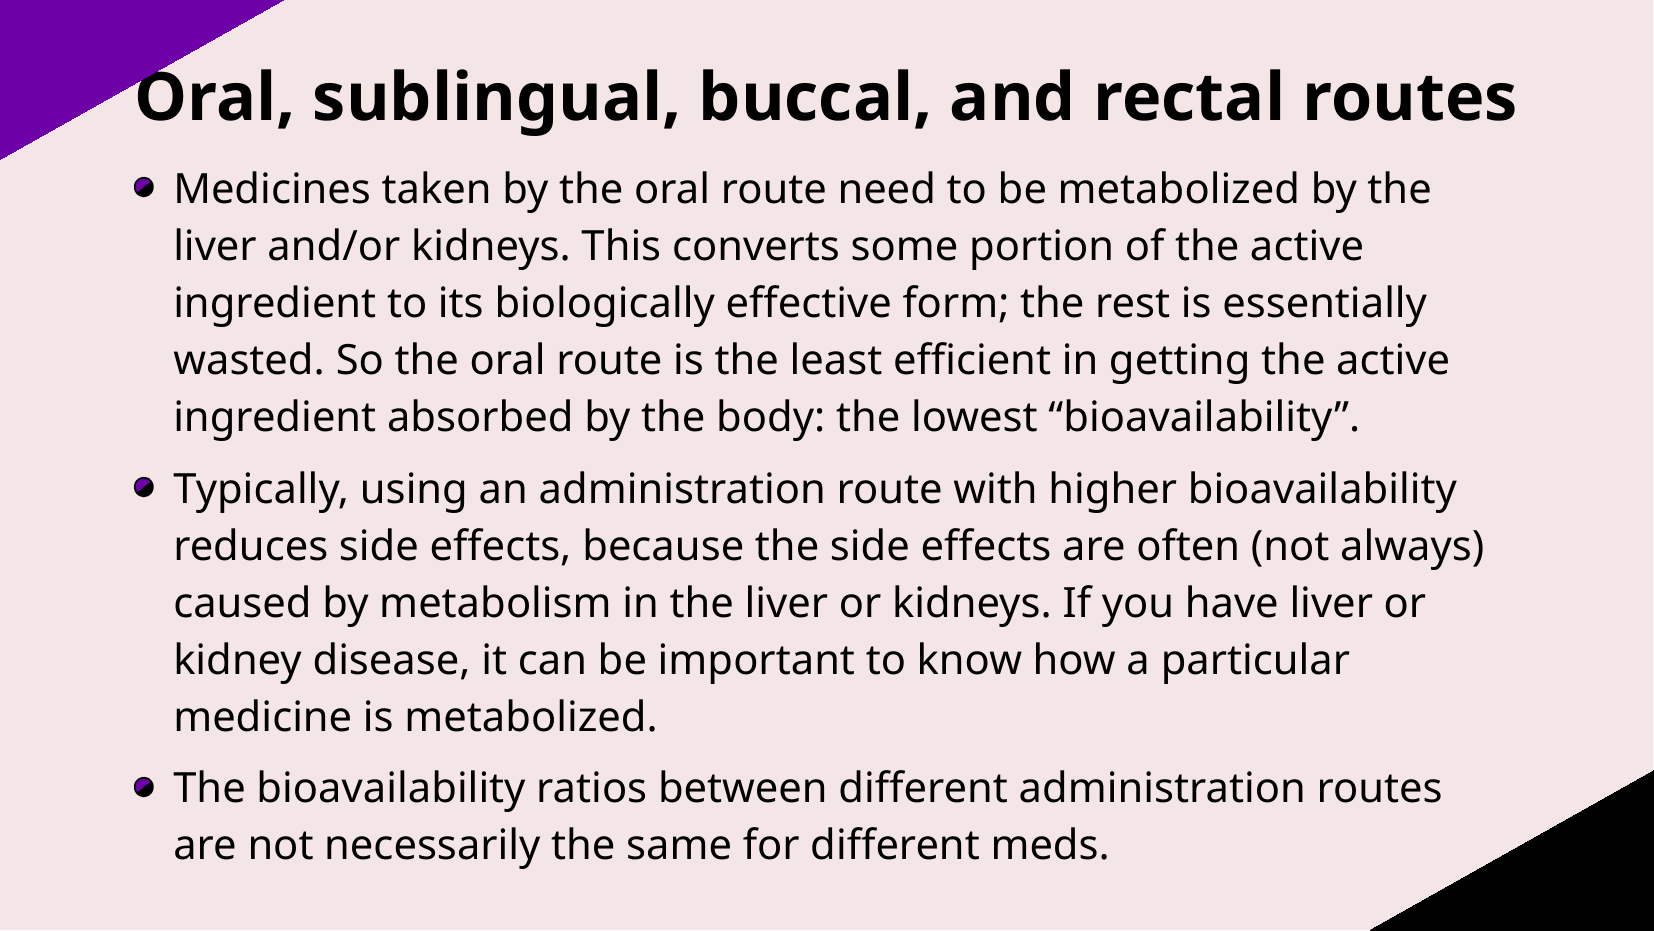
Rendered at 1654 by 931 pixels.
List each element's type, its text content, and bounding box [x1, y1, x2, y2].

text_box [1370, 770, 1654, 931]
text_box [0, 0, 284, 160]
title Oral, sublingual, buccal, and rectal routes [82, 35, 1571, 154]
subtitle Medicines taken by the oral route need to be metabolized by the liver and/or kidneys. This converts some portion of the active ingredient to its biologically effective form; the rest is essentially wasted. So the oral route is the least efficient in getting the active ingredient absorbed by the body: the lowest “bioavailability”. Typically, using an administration route with higher bioavailability reduces side effects, because the side effects are often (not always) caused by metabolism in the liver or kidneys. If you have liver or kidney disease, it can be important to know how a particular medicine is metabolized. The bioavailability ratios between different administration routes are not necessarily the same for different meds. [132, 141, 1487, 890]
